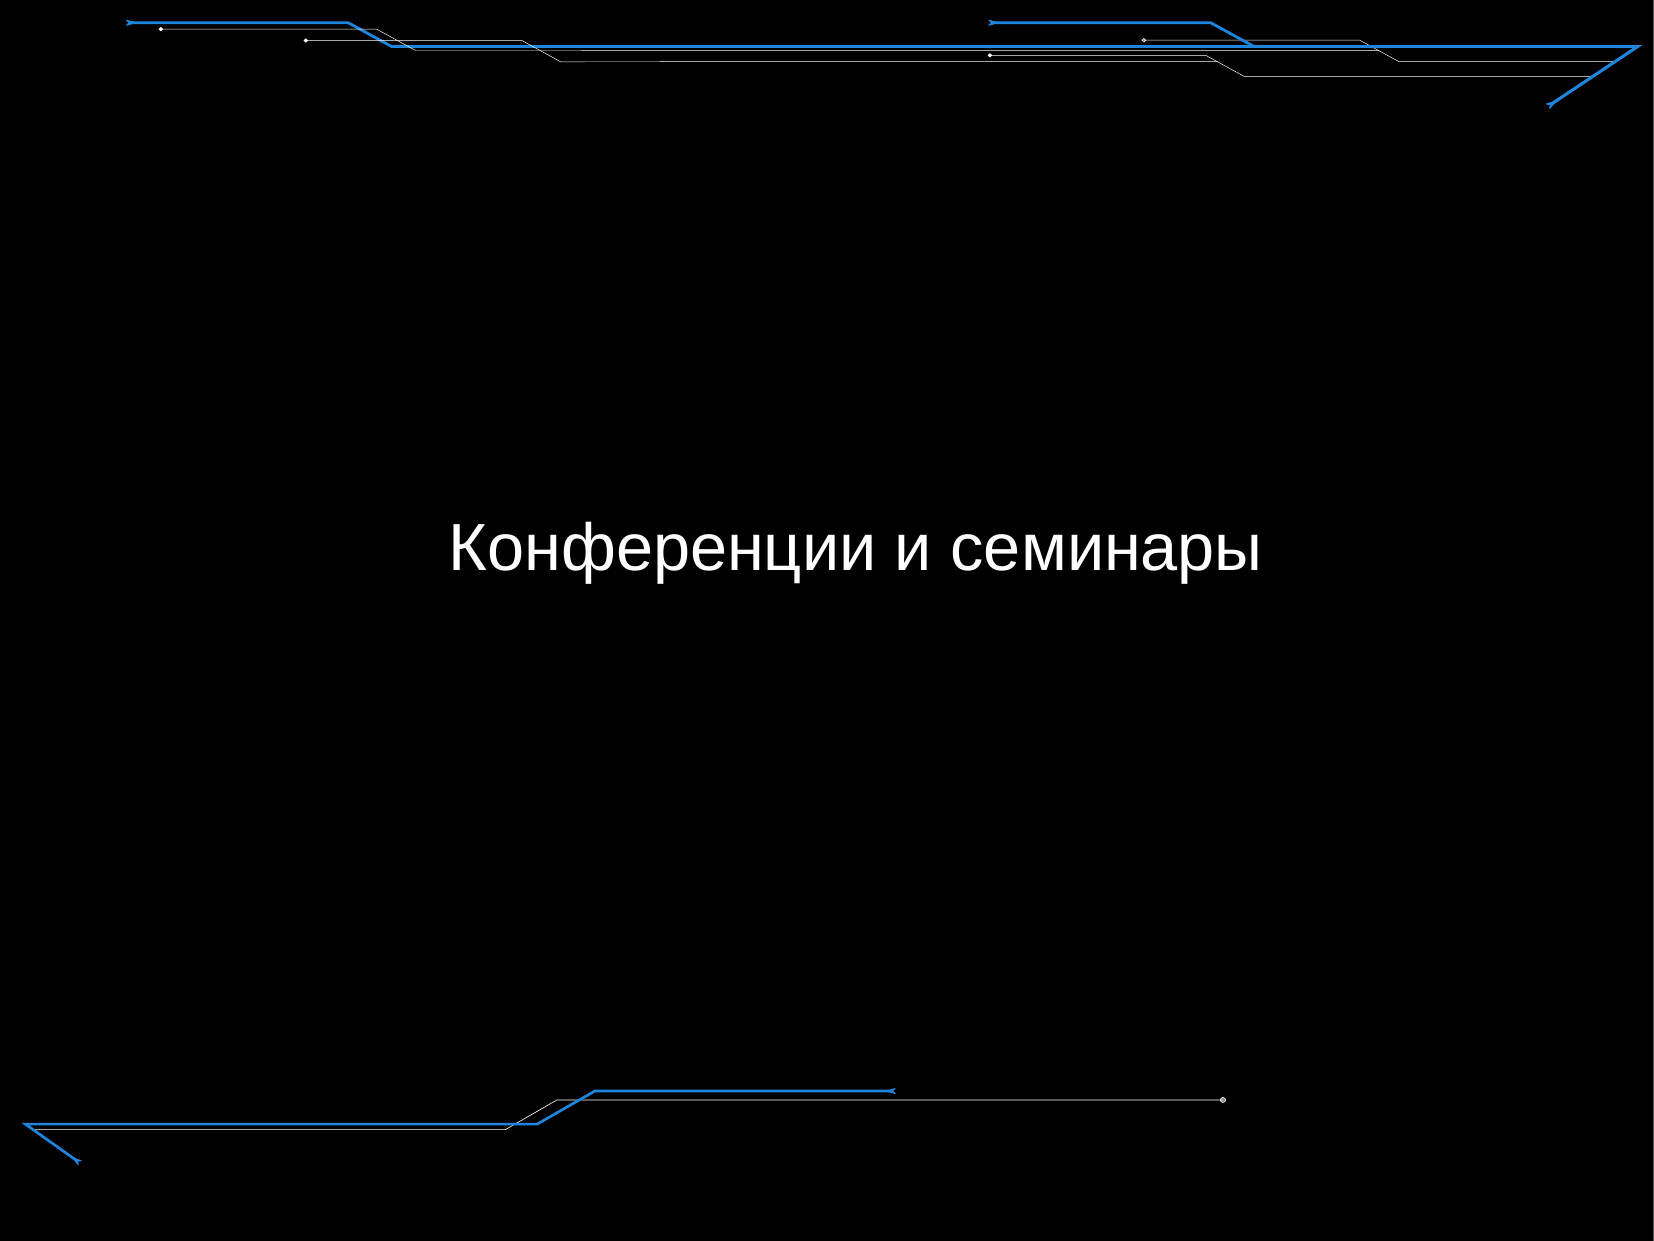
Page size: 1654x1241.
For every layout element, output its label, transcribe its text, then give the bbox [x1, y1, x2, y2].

subtitle Конференции и семинары [147, 84, 1565, 1010]
